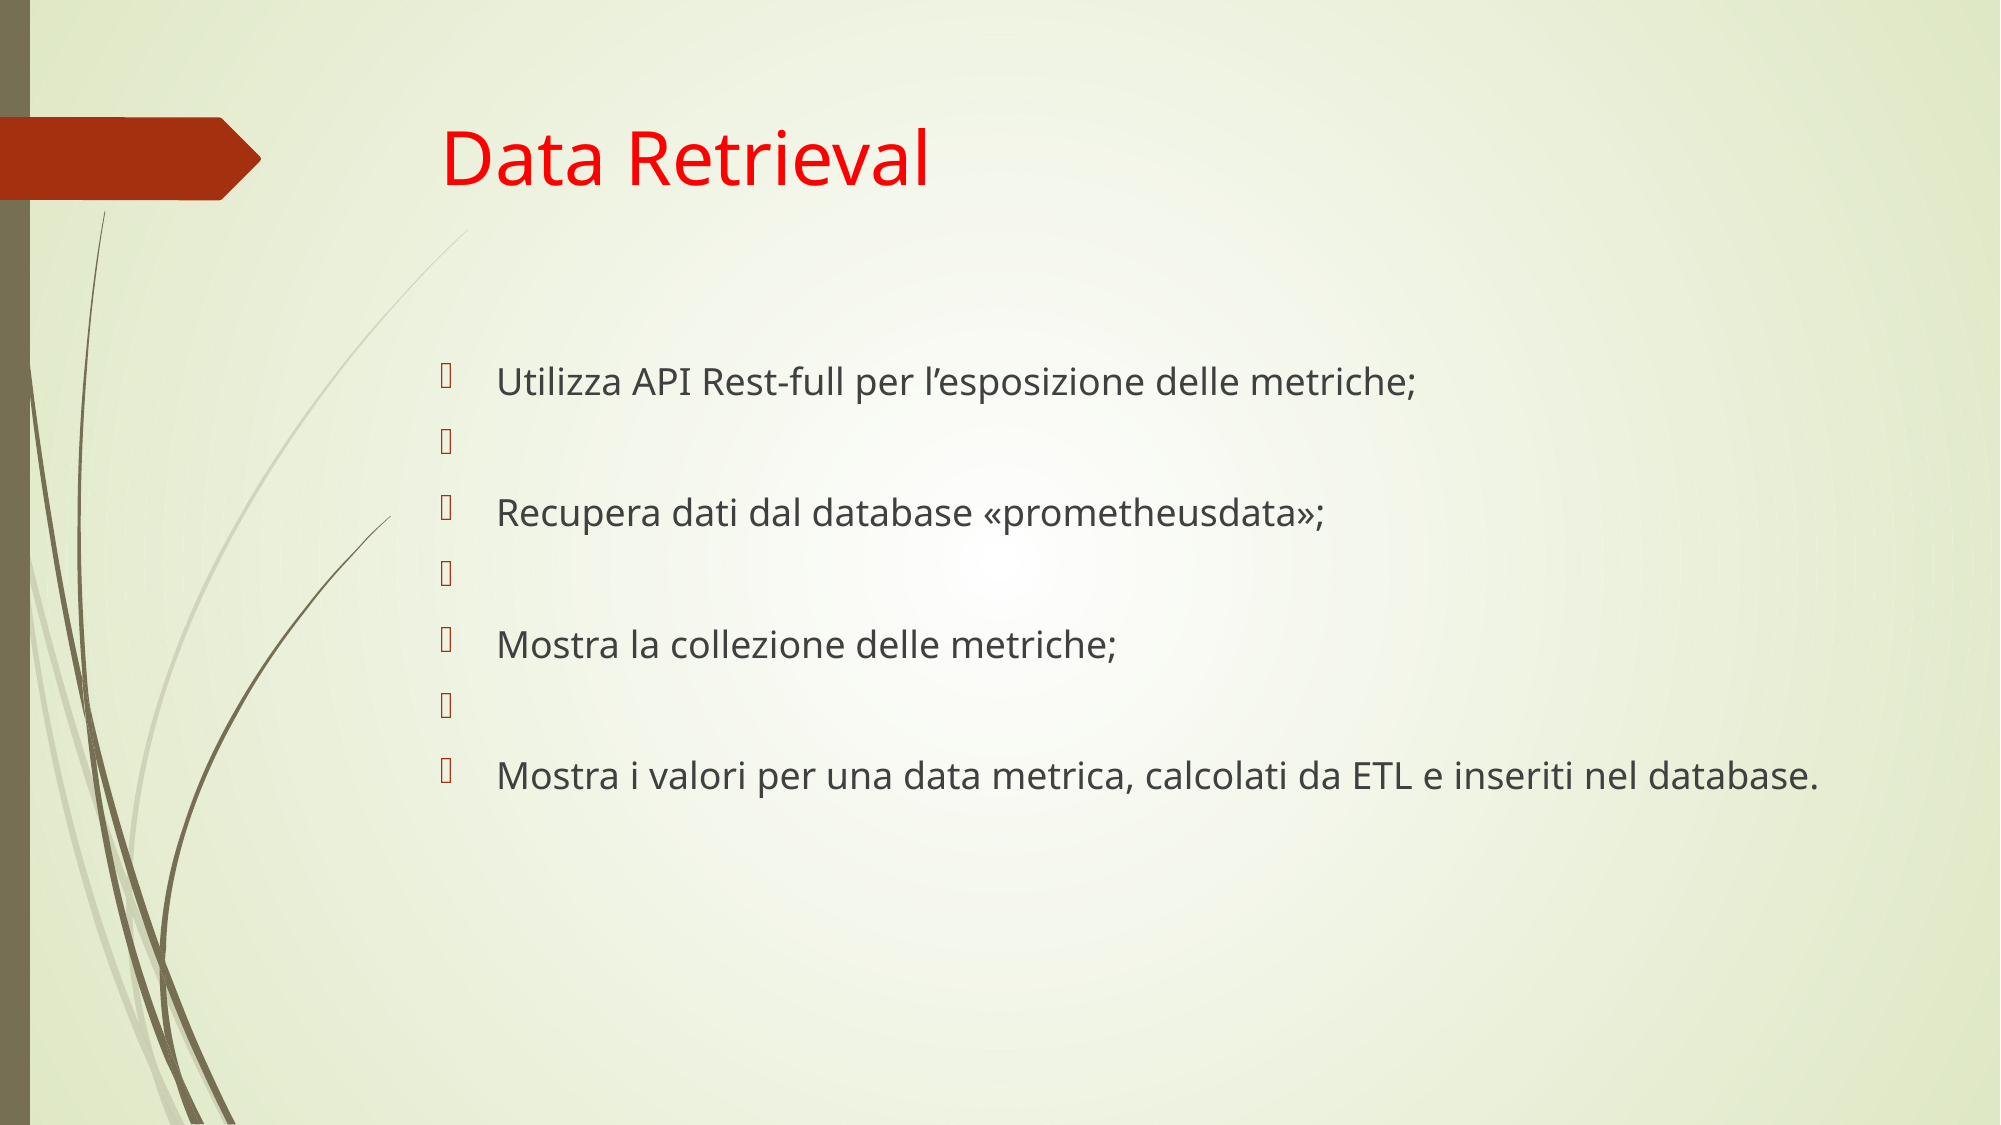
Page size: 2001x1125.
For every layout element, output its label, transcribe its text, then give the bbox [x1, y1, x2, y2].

list Utilizza API Rest-full per l’esposizione delle metriche; Recupera dati dal database «prometheusdata»; Mostra la collezione delle metriche; Mostra i valori per una data metrica, calcolati da ETL e inseriti nel database. [424, 350, 1888, 970]
title Data Retrieval [425, 102, 1888, 313]
